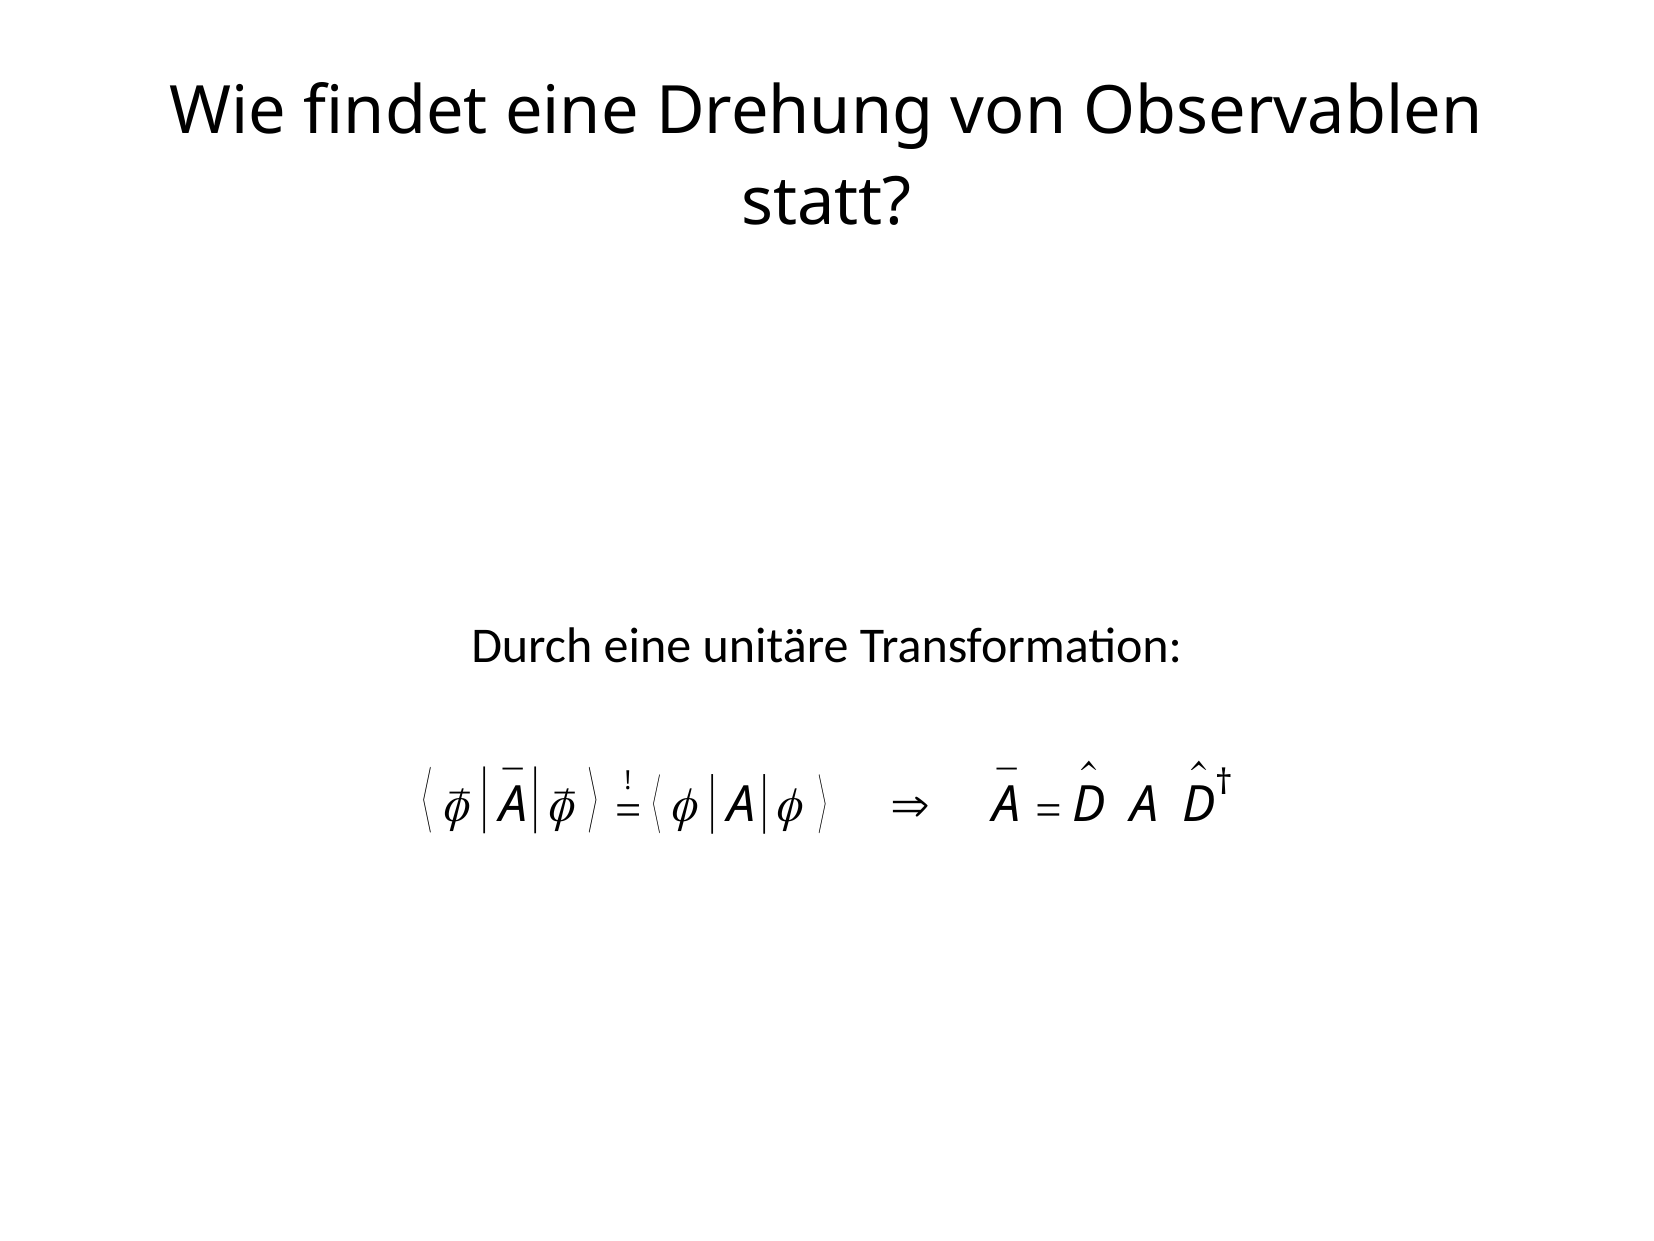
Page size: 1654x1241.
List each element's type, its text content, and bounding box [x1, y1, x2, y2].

subtitle Durch eine unitäre Transformation: [82, 290, 1571, 1010]
title Wie findet eine Drehung von Observablen statt? [82, 49, 1571, 257]
chart [416, 758, 1238, 836]
